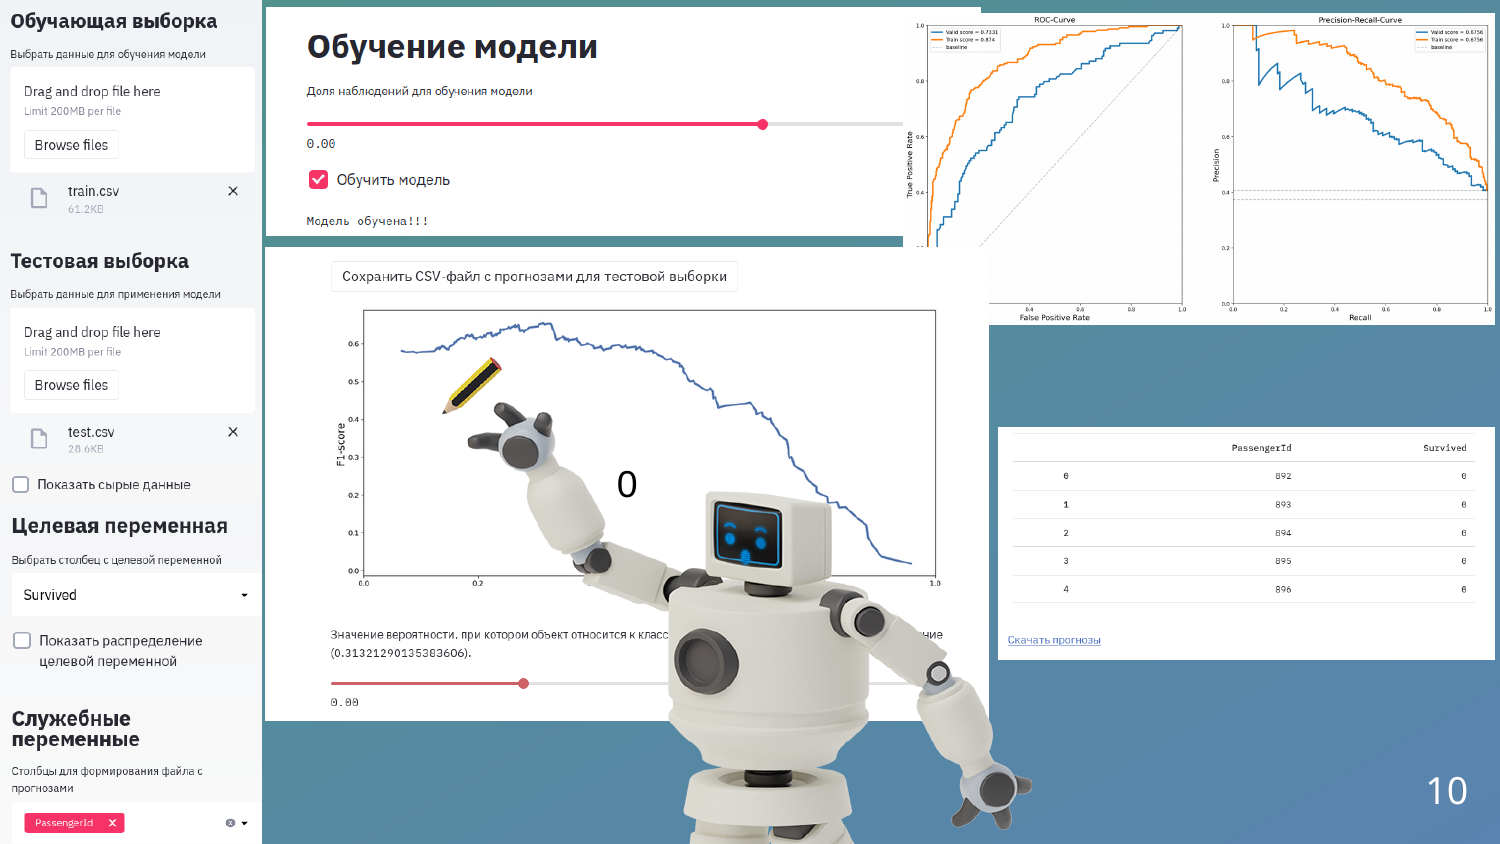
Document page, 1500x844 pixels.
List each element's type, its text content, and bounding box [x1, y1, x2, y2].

text_box <номер> [1378, 761, 1469, 814]
picture [265, 7, 1495, 844]
picture [0, 0, 262, 844]
